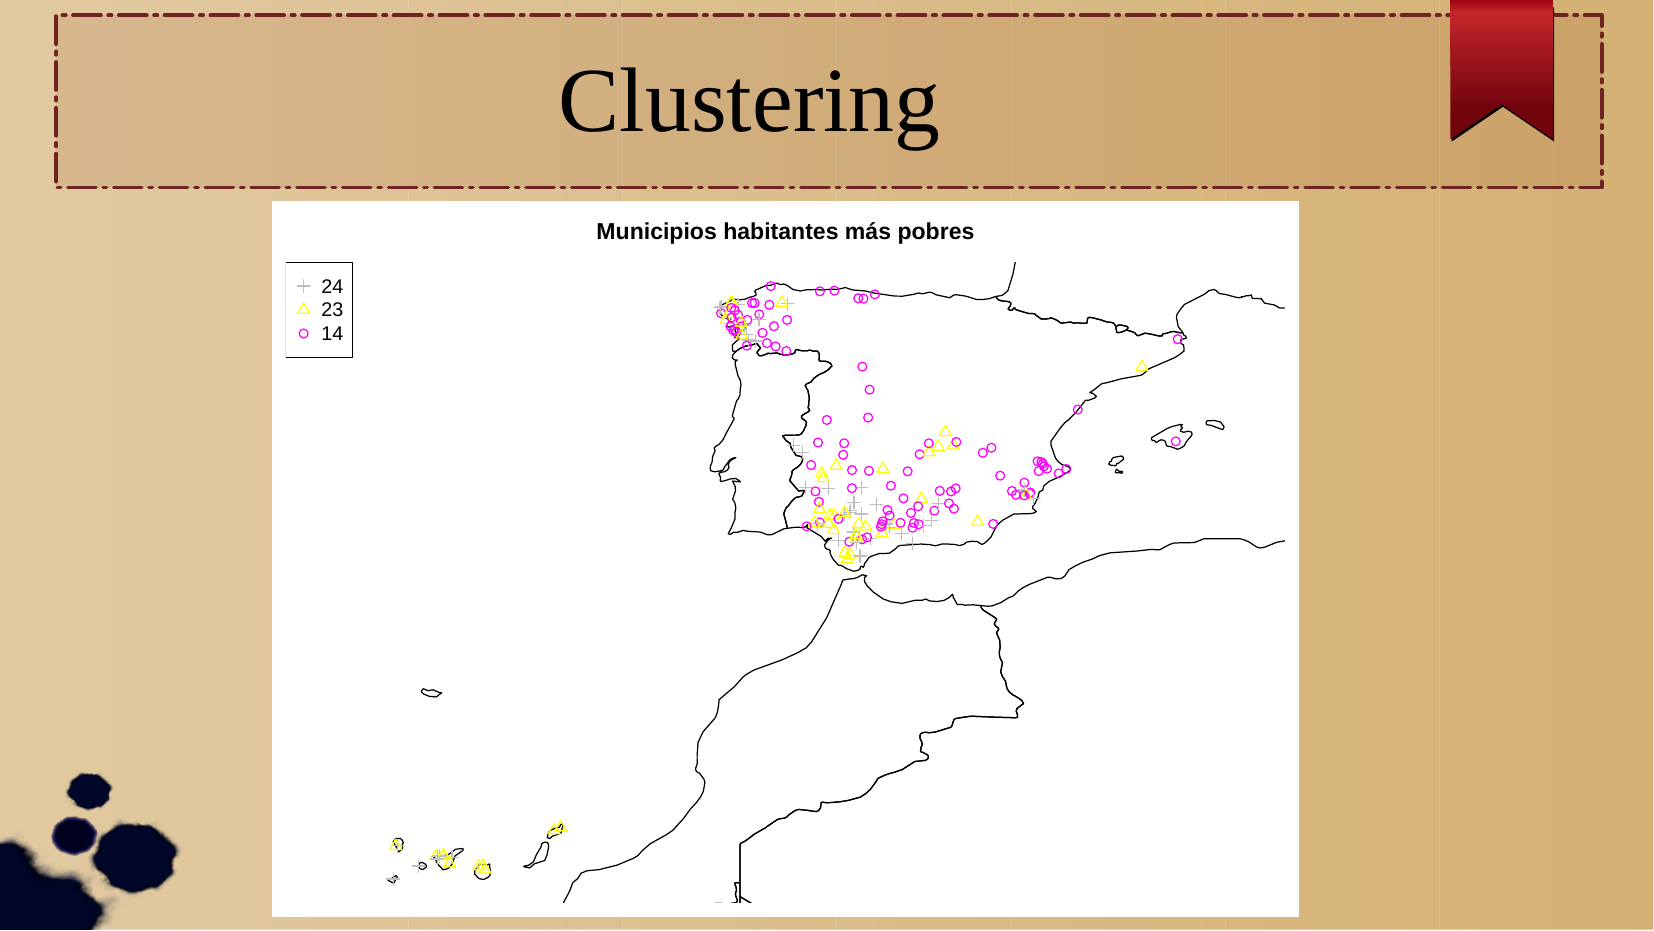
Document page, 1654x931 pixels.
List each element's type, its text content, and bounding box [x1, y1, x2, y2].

picture [271, 200, 1300, 918]
title Clustering [59, 11, 1441, 189]
